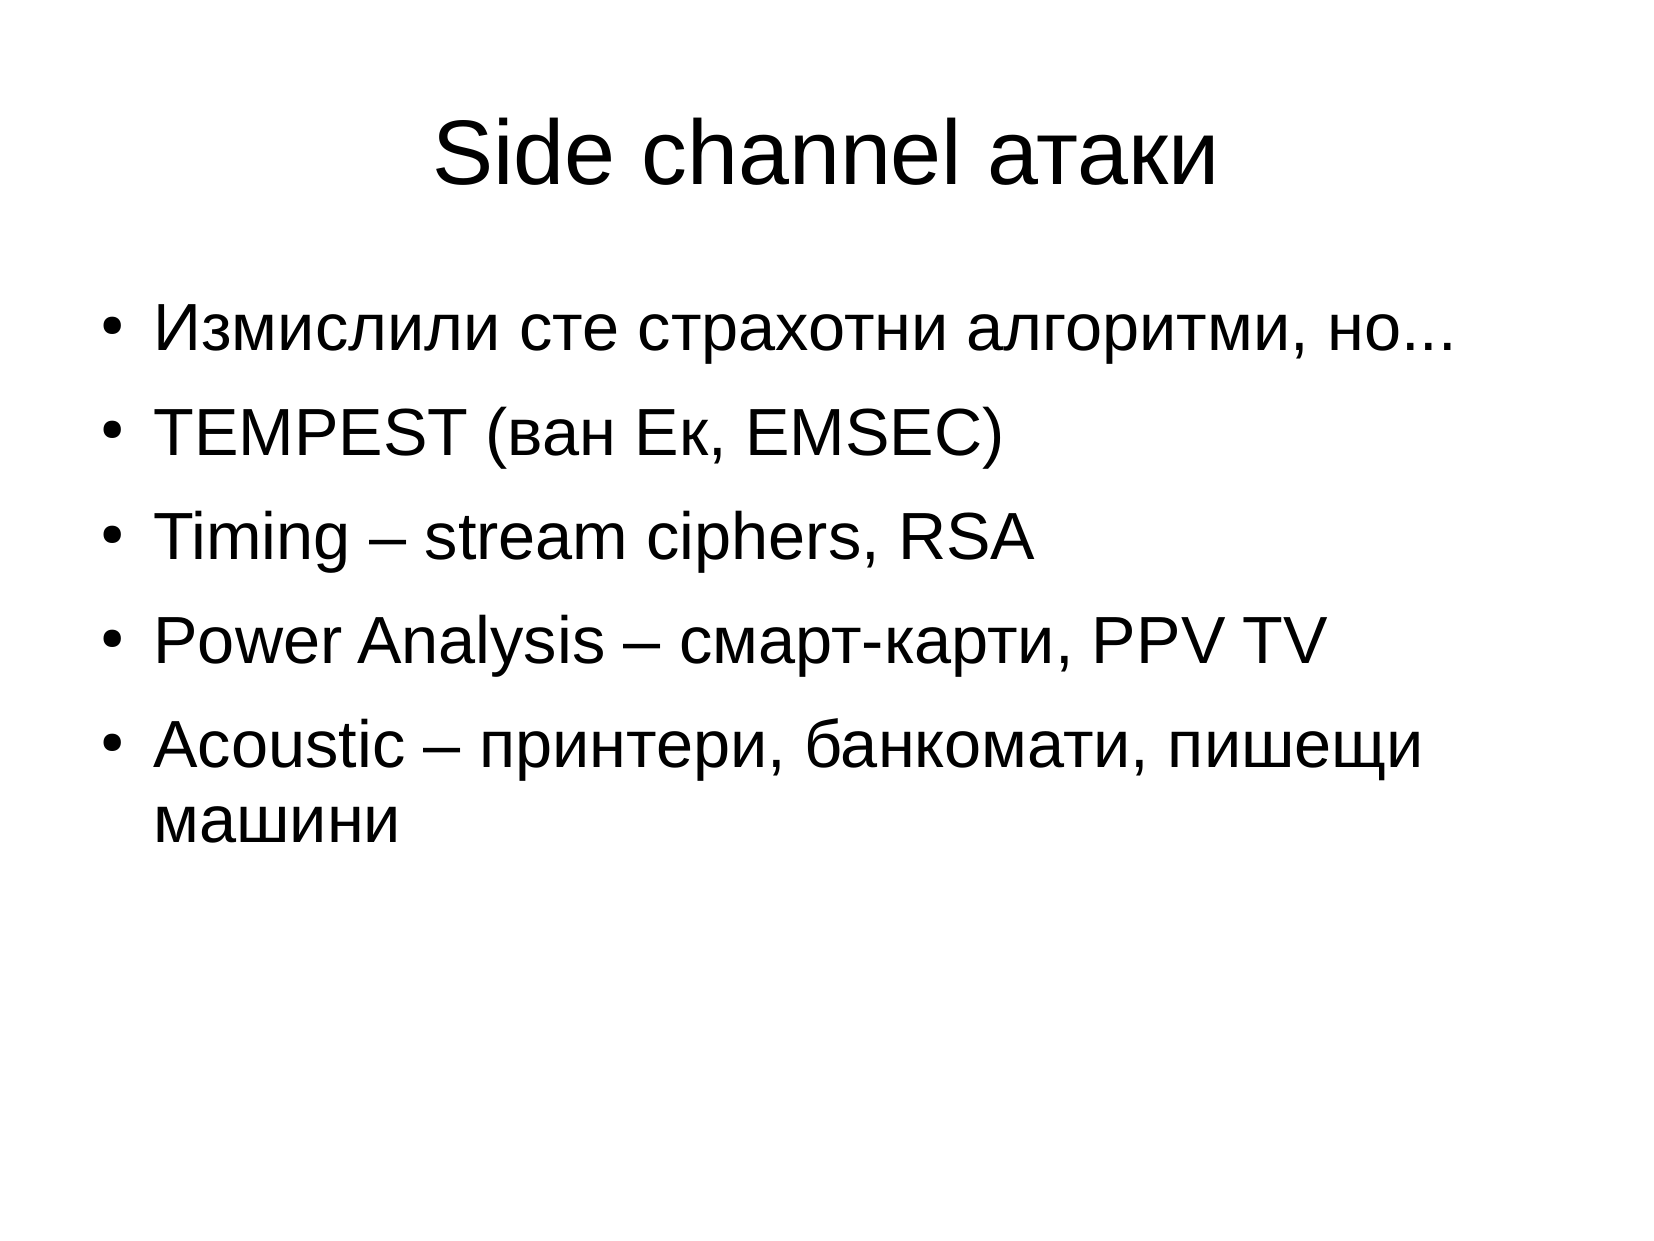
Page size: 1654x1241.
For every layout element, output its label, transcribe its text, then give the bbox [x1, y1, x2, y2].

title Side channel атаки [82, 56, 1571, 250]
list Измислили сте страхотни алгоритми, но... TEMPEST (ван Ек, EMSEC) Timing – stream ciphers, RSA Power Analysis – смарт-карти, PPV TV Acoustic – принтери, банкомати, пишещи машини [82, 290, 1571, 1109]
